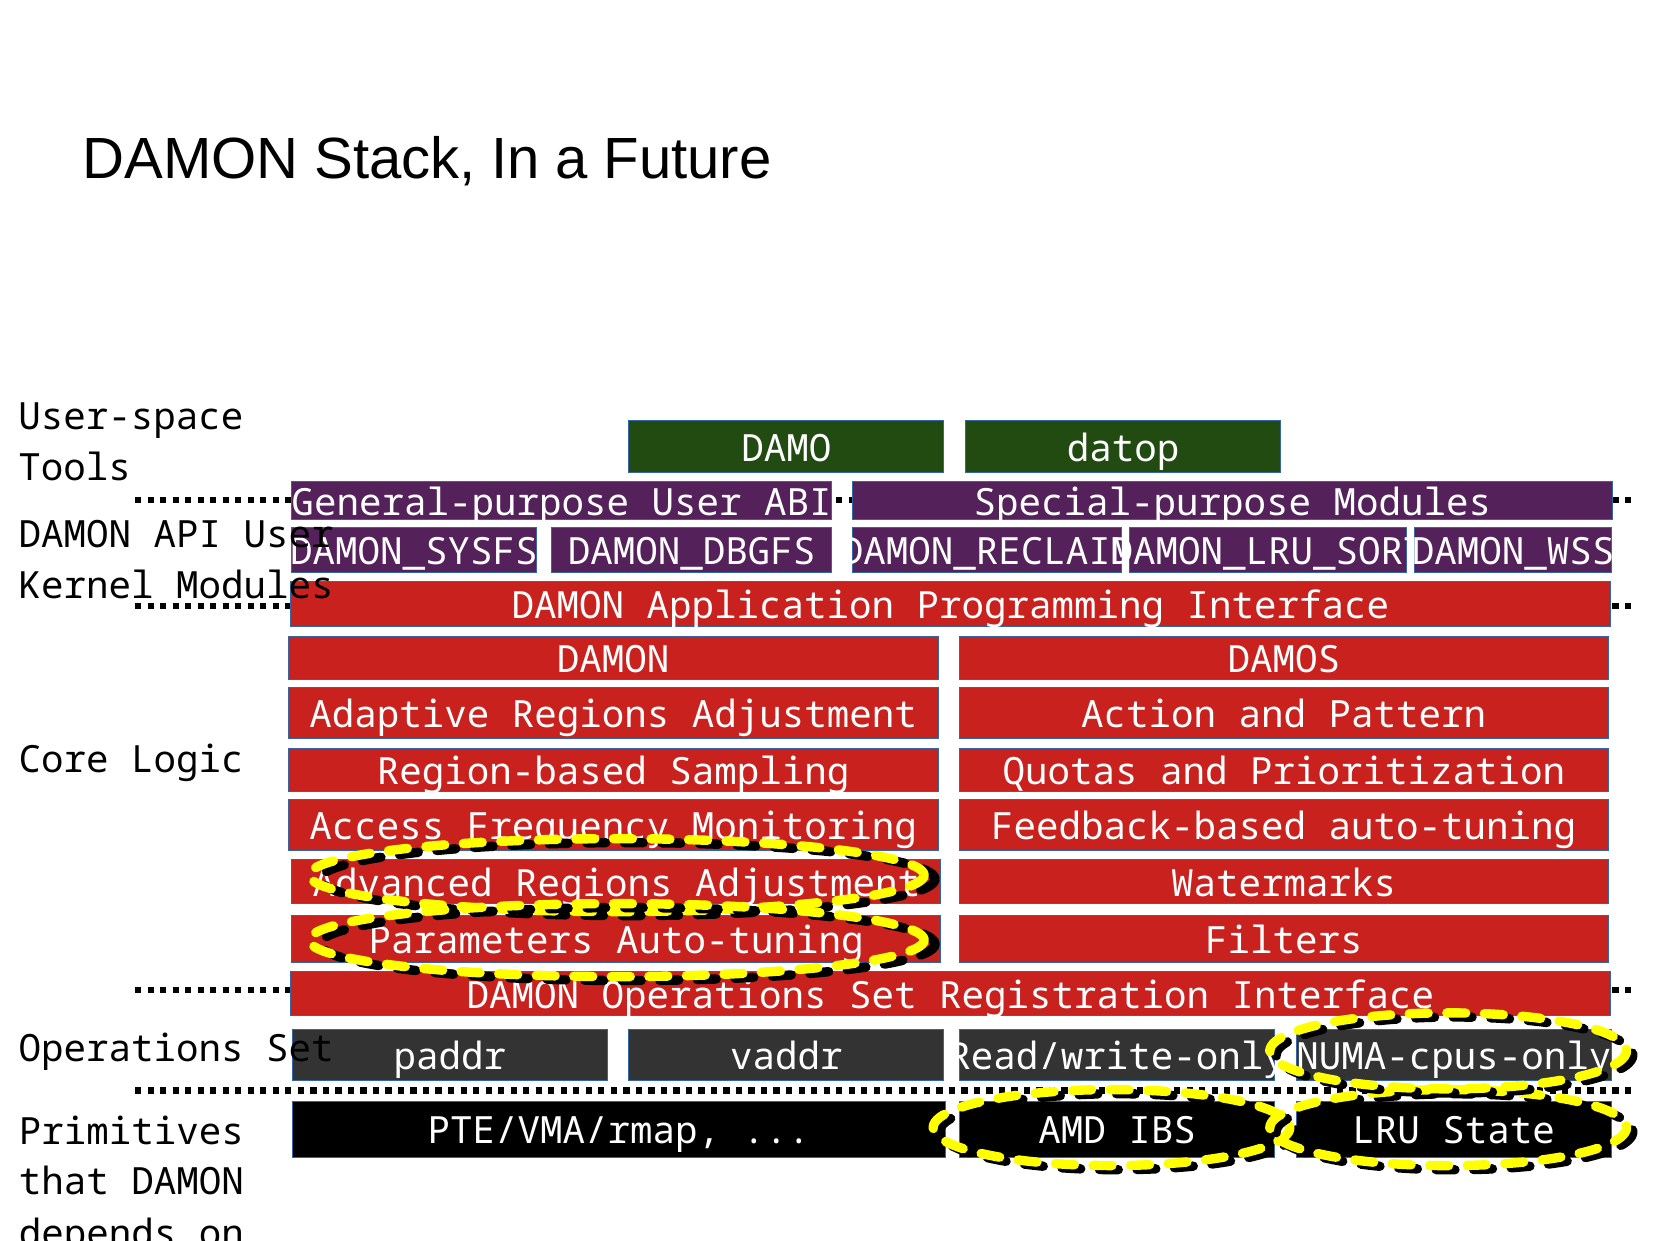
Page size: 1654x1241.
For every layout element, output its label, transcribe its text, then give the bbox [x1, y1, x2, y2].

text_box paddr [292, 1029, 608, 1081]
text_box Watermarks [959, 859, 1609, 904]
text_box Primitives that DAMON depends on [3, 1096, 222, 1225]
text_box Read/write-only [959, 1029, 1275, 1081]
text_box Access Frequency Monitoring [496, 843, 743, 851]
text_box Access Frequency Monitoring [288, 799, 939, 851]
text_box Adaptive Regions Adjustment [288, 687, 939, 739]
text_box DAMON_SYSFS [296, 527, 537, 573]
text_box DAMON_WSS [1417, 540, 1428, 561]
text_box DAMON_DBGFS [551, 527, 832, 573]
text_box User-space Tools [3, 382, 221, 473]
text_box DAMON_LRU_SORT [1129, 527, 1407, 573]
text_box Parameters Auto-tuning [291, 915, 941, 963]
text_box Operations Set [3, 1014, 296, 1067]
text_box Core Logic [3, 724, 221, 778]
text_box DAMON API User Kernel Modules [3, 500, 296, 591]
text_box Region-based Sampling [288, 748, 939, 792]
text_box vaddr [628, 1029, 944, 1081]
text_box DAMON Application Programming Interface [290, 581, 1611, 627]
text_box DAMON_WSS [1414, 527, 1612, 573]
text_box DAMON_RECLAIM [852, 527, 1122, 573]
text_box Action and Pattern [959, 687, 1609, 739]
text_box Advanced Regions Adjustment [327, 859, 918, 904]
text_box DAMON [288, 636, 939, 680]
text_box DAMO [628, 420, 944, 473]
text_box PTE/VMA/rmap, ... [292, 1101, 946, 1158]
text_box LRU State [1296, 1101, 1612, 1158]
text_box DAMON Operations Set Registration Interface [290, 971, 1611, 1016]
text_box DAMOS [959, 636, 1609, 680]
text_box Filters [959, 915, 1609, 963]
text_box Special-purpose Modules [852, 481, 1613, 520]
text_box Advanced Regions Adjustment [890, 859, 941, 904]
text_box datop [965, 420, 1281, 473]
text_box Advanced Regions Adjustment [291, 859, 365, 904]
text_box AMD IBS [959, 1101, 1275, 1158]
title DAMON Stack, In a Future [82, 108, 1571, 210]
text_box General-purpose User ABI [291, 481, 832, 520]
text_box Feedback-based auto-tuning [959, 799, 1609, 851]
text_box Quotas and Prioritization [959, 748, 1609, 792]
text_box NUMA-cpus-only [1296, 1029, 1612, 1081]
